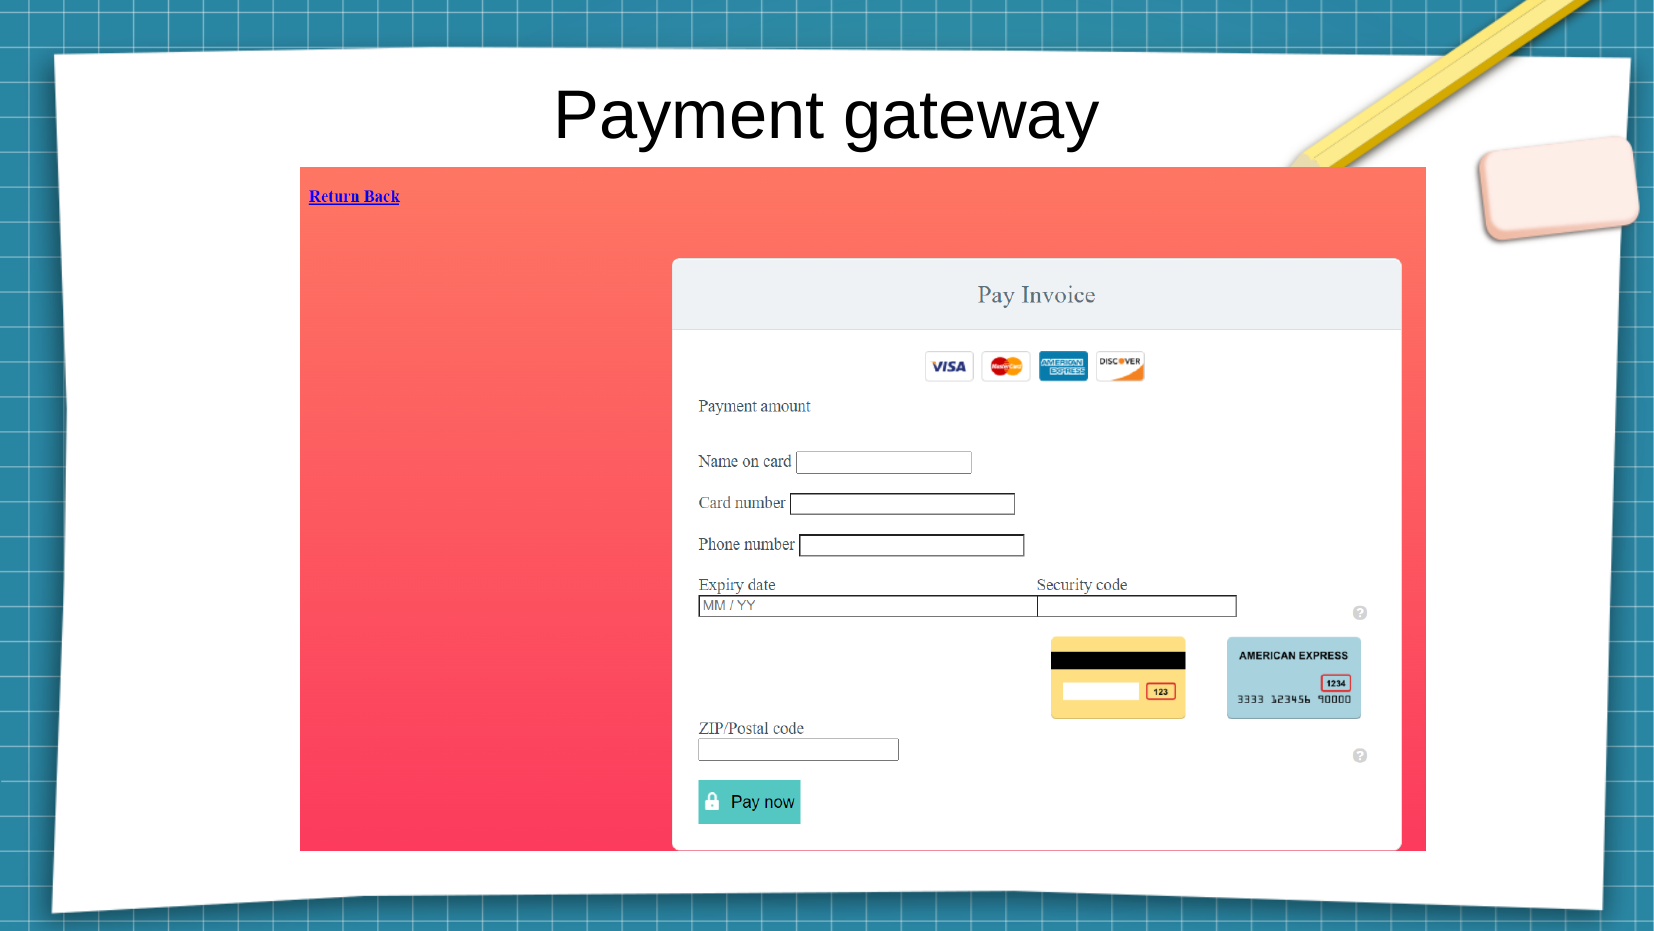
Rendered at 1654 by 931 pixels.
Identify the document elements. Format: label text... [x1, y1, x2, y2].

picture [0, 0, 1654, 931]
title Payment gateway [82, 37, 1571, 193]
